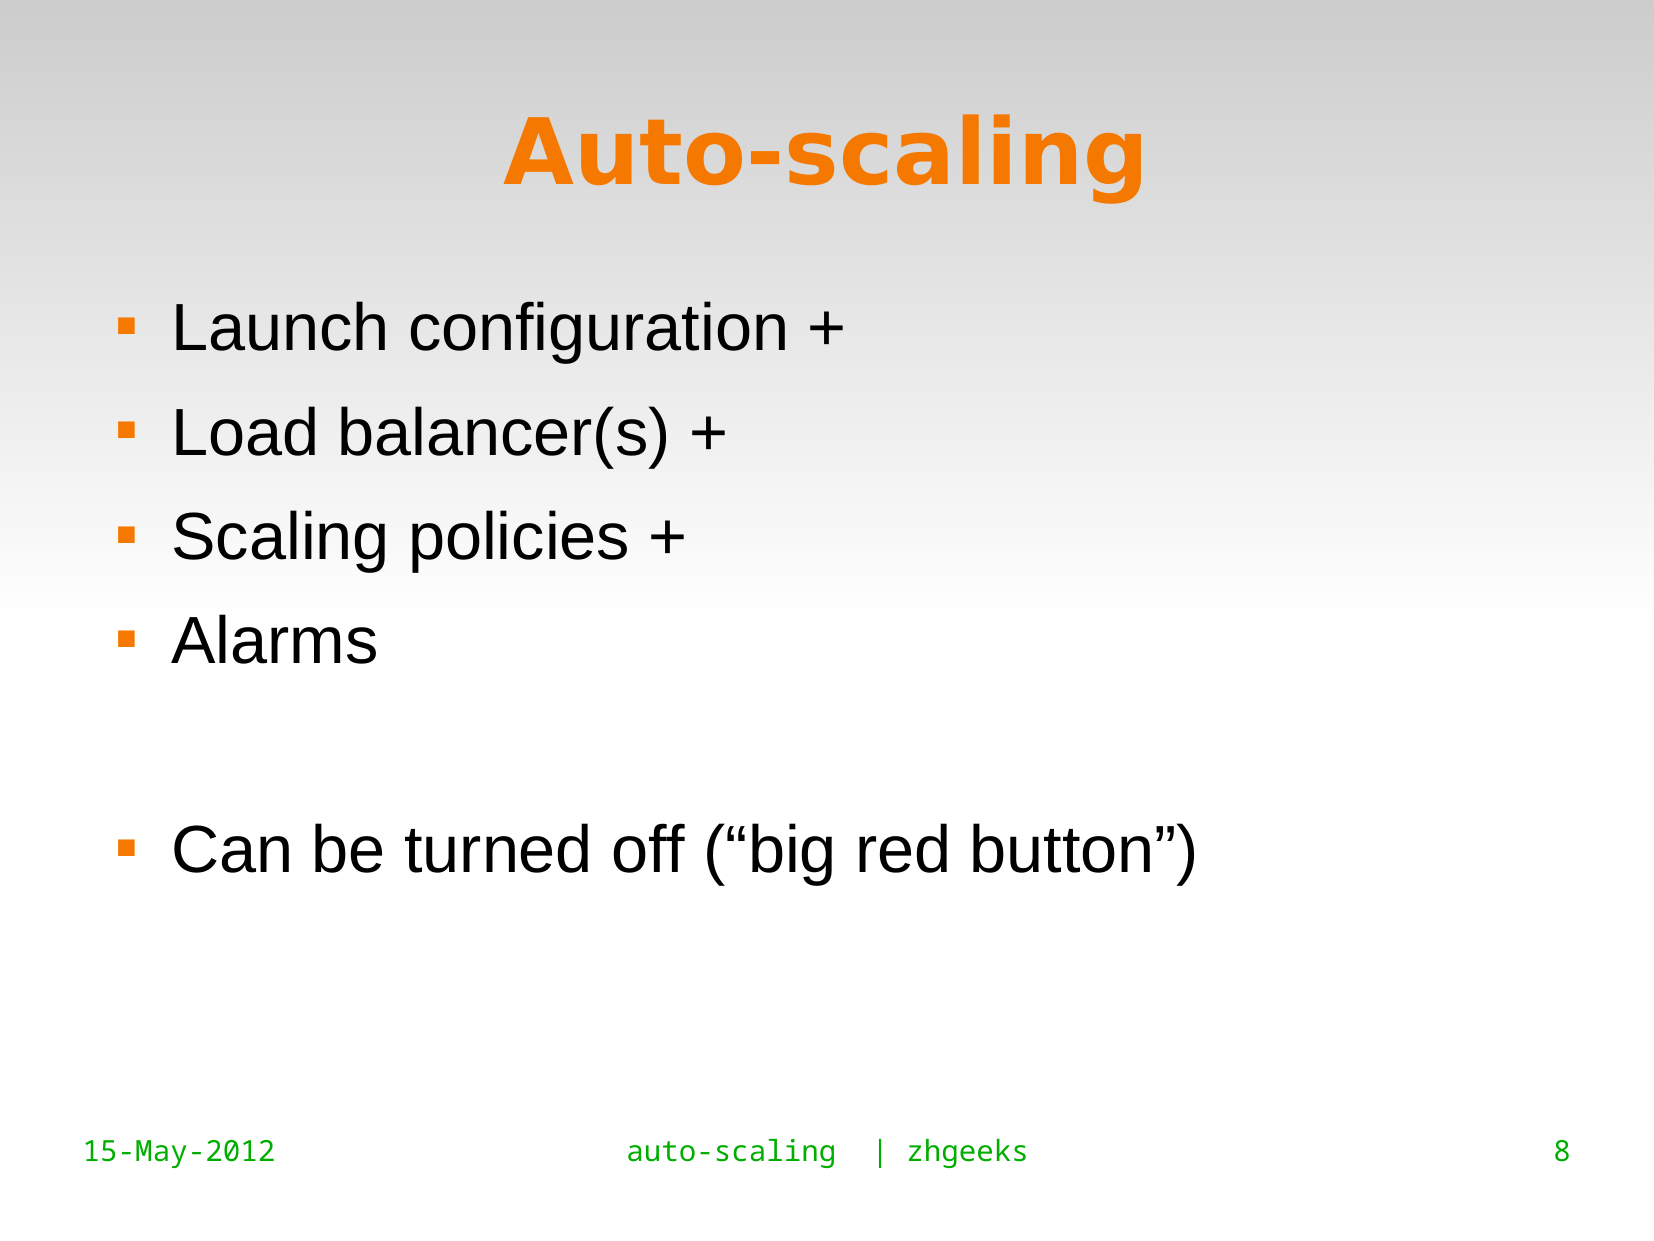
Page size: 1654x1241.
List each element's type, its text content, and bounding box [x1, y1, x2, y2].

title Auto-scaling [82, 49, 1571, 257]
list Launch configuration + Load balancer(s) + Scaling policies + Alarms Can be turned off (“big red button”) [82, 290, 1571, 1109]
